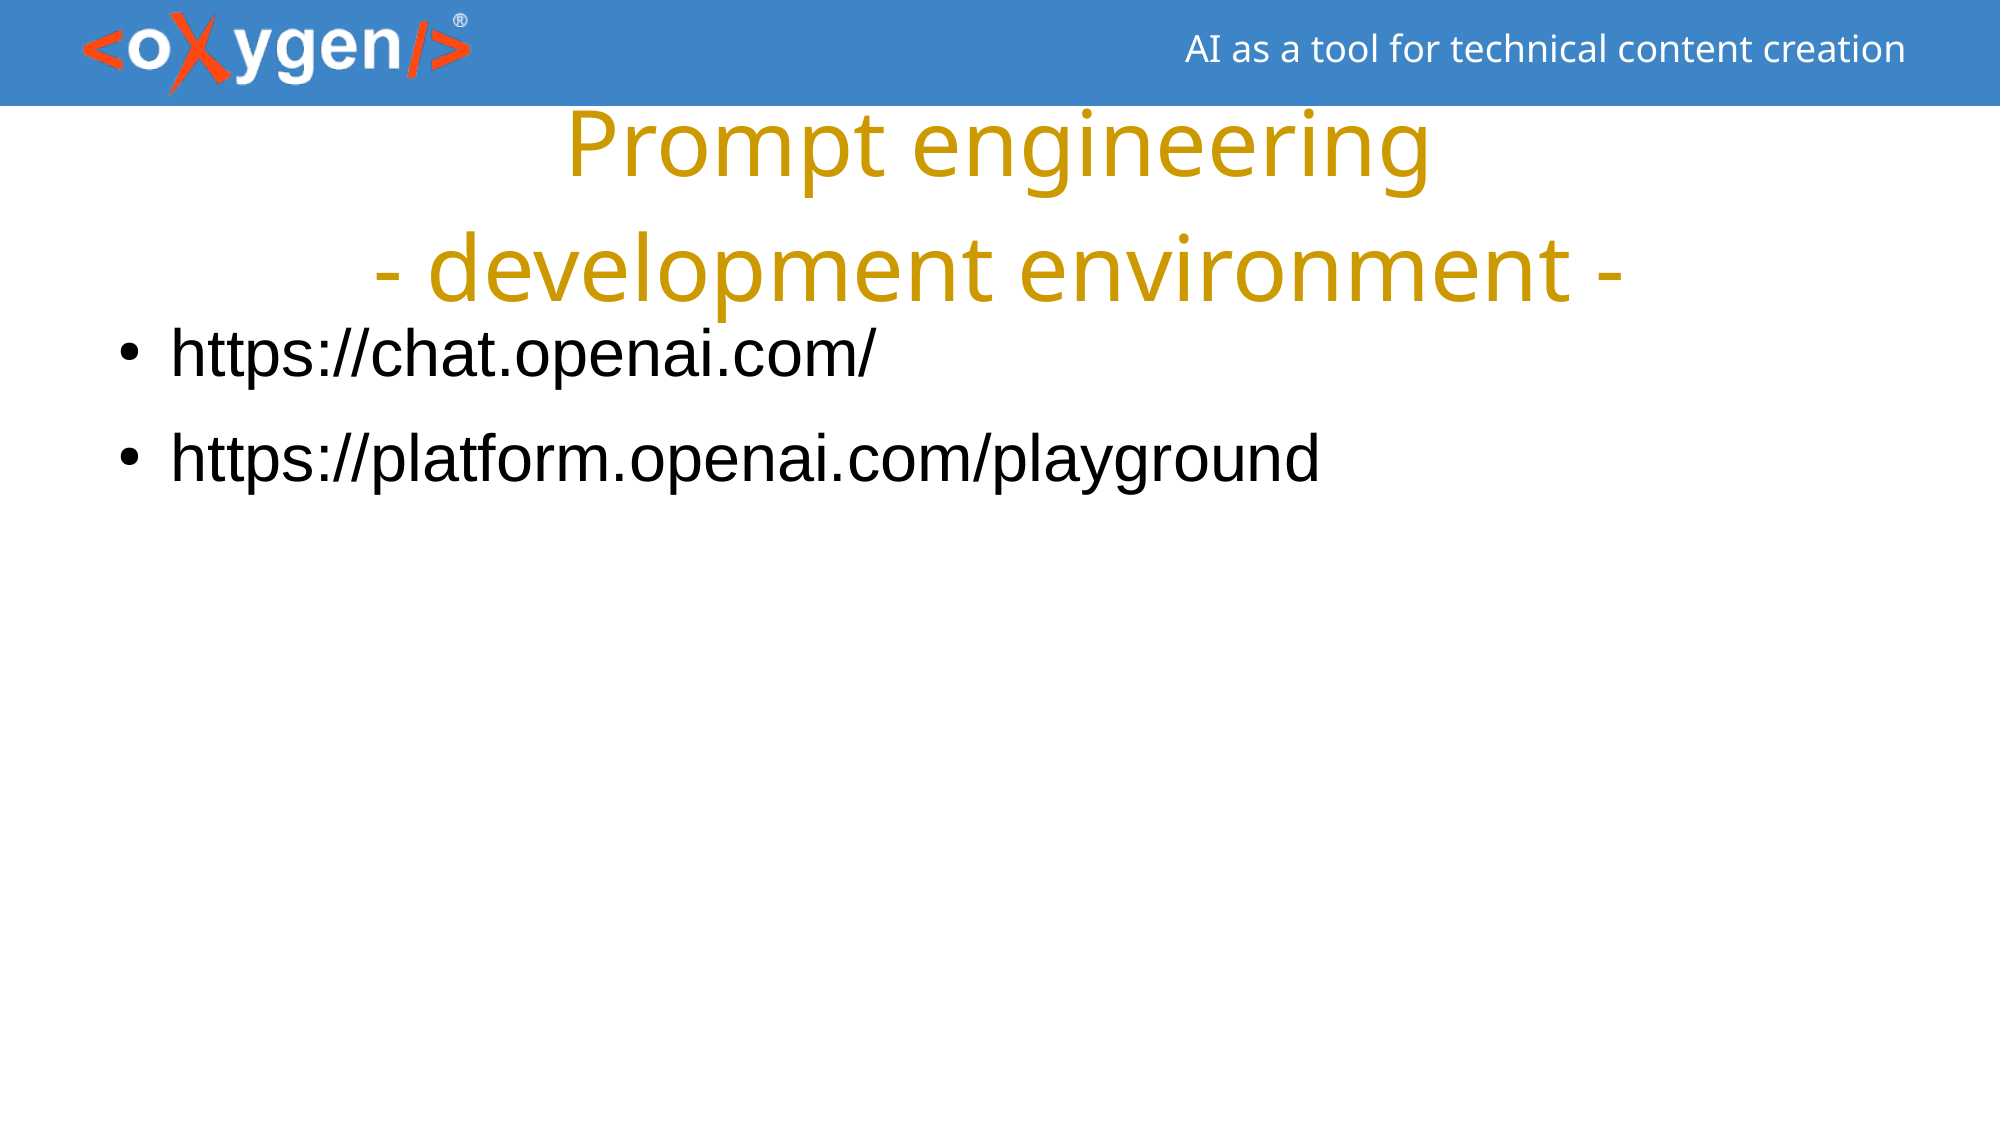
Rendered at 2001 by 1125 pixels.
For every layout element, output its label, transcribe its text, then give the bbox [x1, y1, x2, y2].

title Prompt engineering - development environment - [99, 92, 1900, 316]
picture [75, 0, 488, 106]
list https://chat.openai.com/ https://platform.openai.com/playground [100, 316, 1900, 1083]
